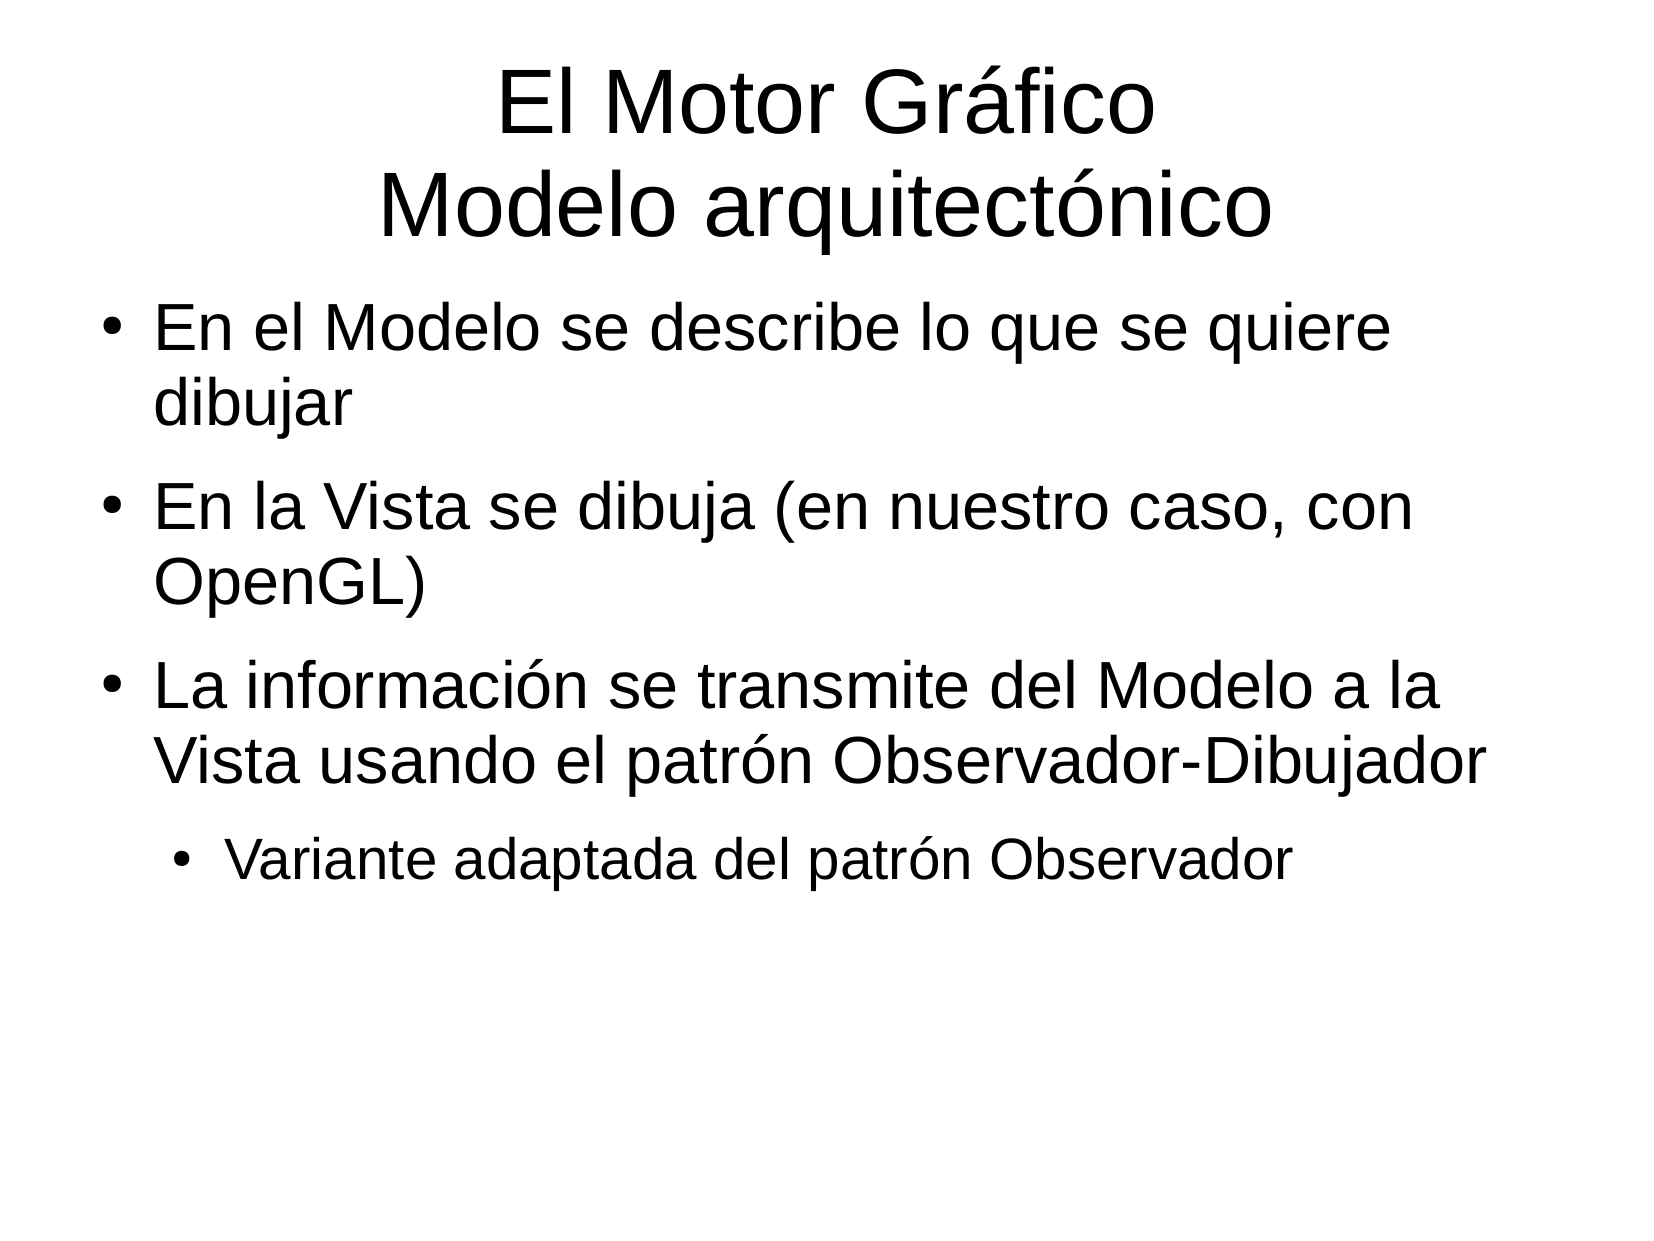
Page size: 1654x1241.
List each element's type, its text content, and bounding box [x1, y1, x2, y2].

title El Motor Gráfico Modelo arquitectónico [82, 49, 1571, 257]
list En el Modelo se describe lo que se quiere dibujar En la Vista se dibuja (en nuestro caso, con OpenGL) La información se transmite del Modelo a la Vista usando el patrón Observador-Dibujador Variante adaptada del patrón Observador [82, 290, 1571, 1109]
